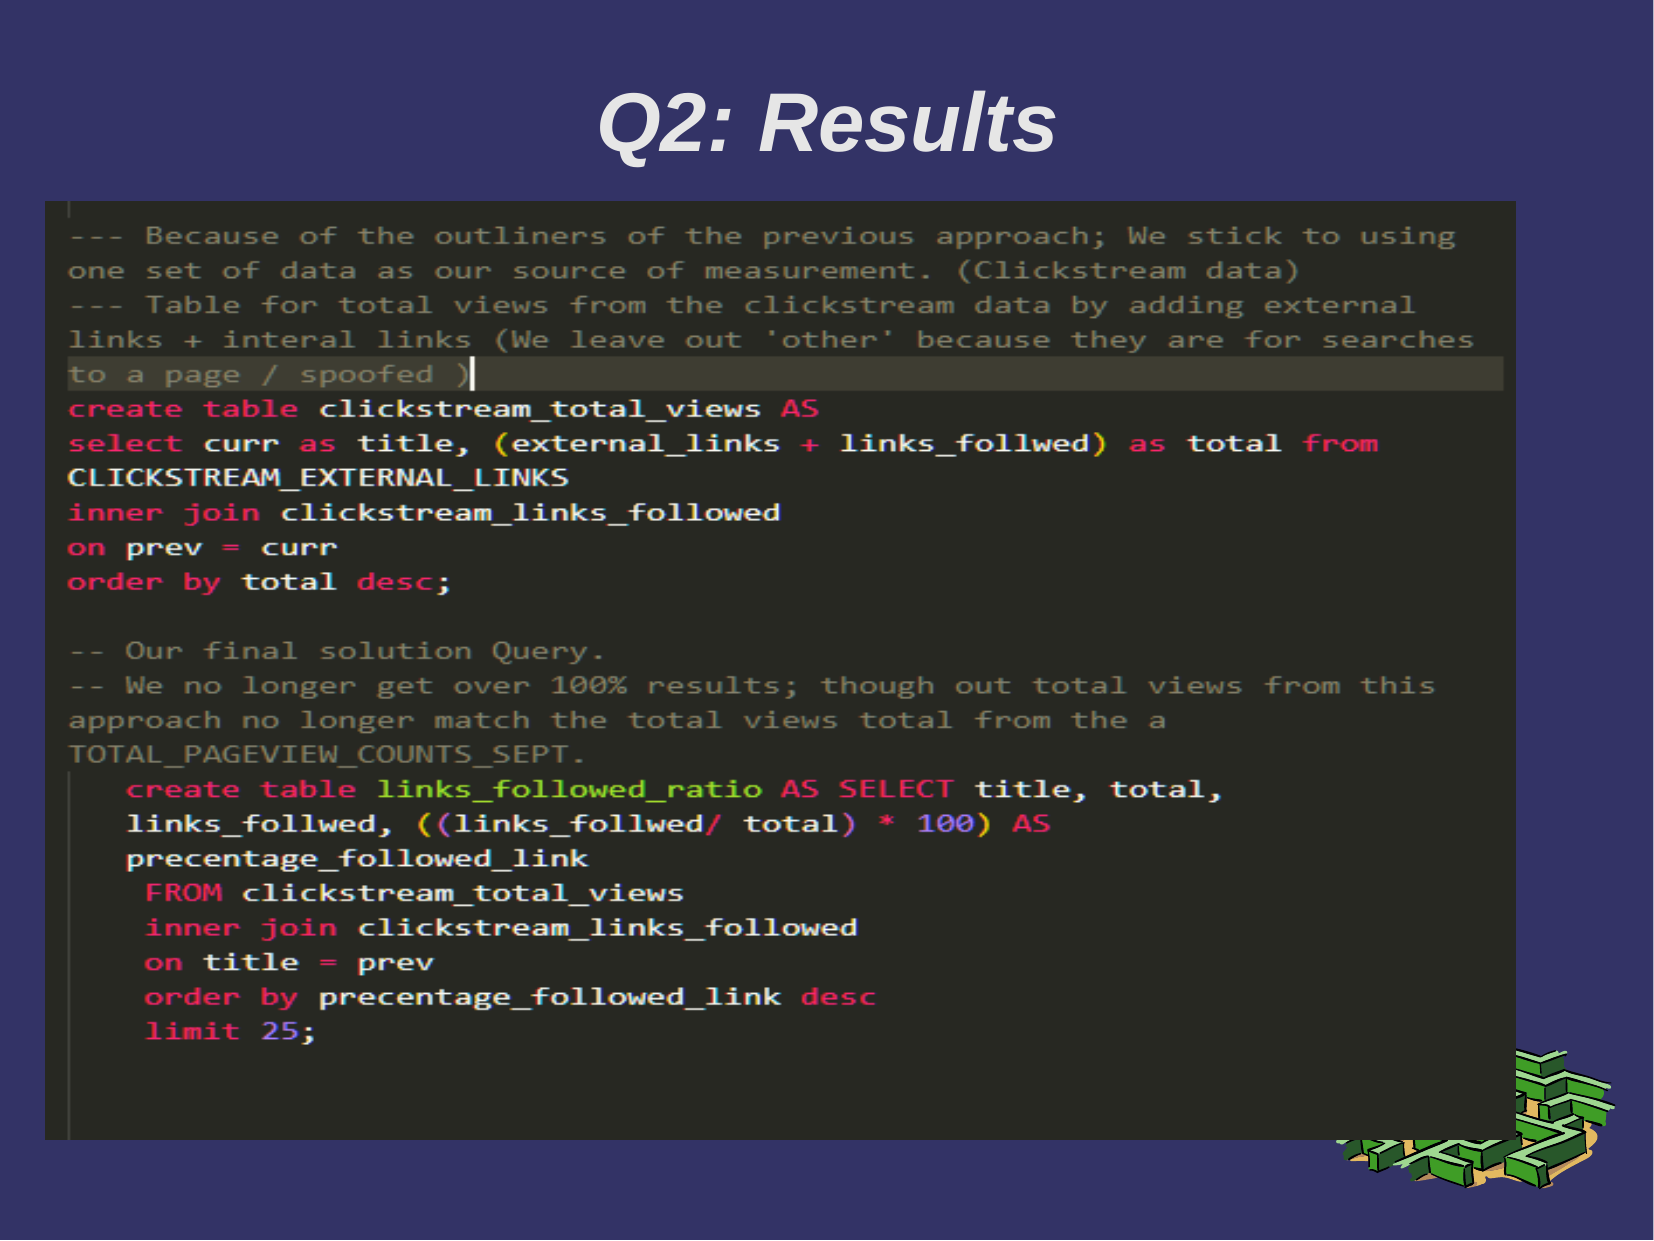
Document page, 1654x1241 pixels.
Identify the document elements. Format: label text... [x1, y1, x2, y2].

picture [45, 201, 1516, 1141]
title Q2: Results [121, 19, 1534, 227]
